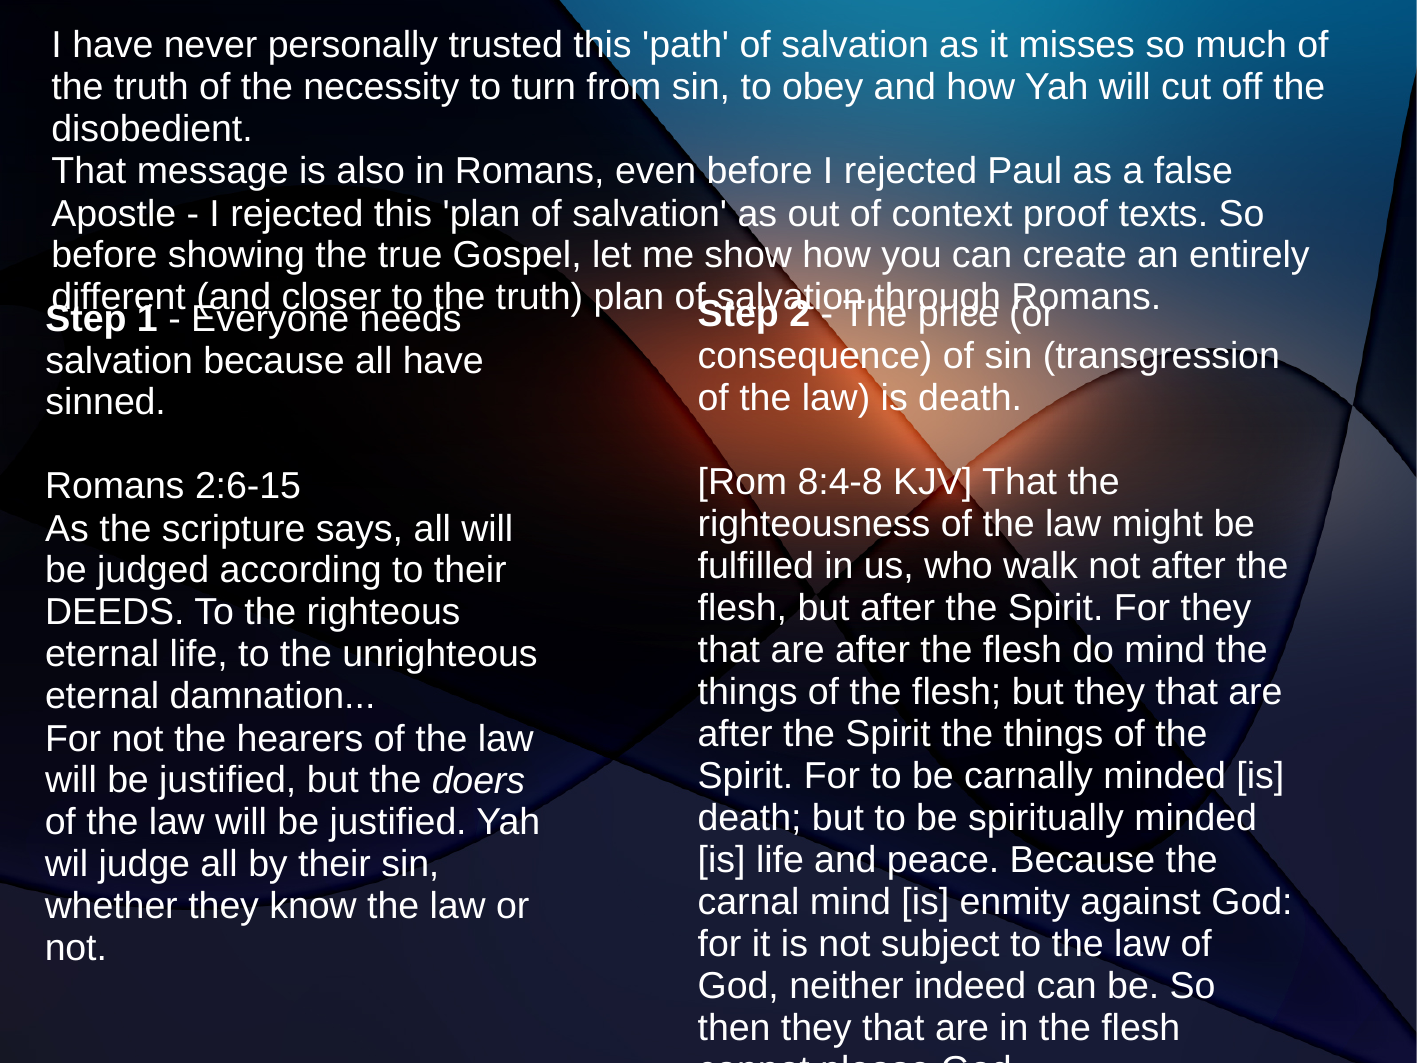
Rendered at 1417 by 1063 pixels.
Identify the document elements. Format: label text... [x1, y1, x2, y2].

picture [0, 0, 1417, 1063]
picture [947, 1059, 962, 1063]
text_box Step 2 - The price (or consequence) of sin (transgression of the law) is death. [Rom 8:4-8 KJV] That the righteousness of the law might be fulfilled in us, who walk not after the flesh, but after the Spirit. For they that are after the flesh do mind the things of the flesh; but they that are after the Spirit the things of the Spirit. For to be carnally minded [is] death; but to be spiritually minded [is] life and peace. Because the carnal mind [is] enmity against God: for it is not subject to the law of God, neither indeed can be. So then they that are in the flesh cannot please God. [682, 285, 1308, 911]
text_box I have never personally trusted this 'path' of salvation as it misses so much of the truth of the necessity to turn from sin, to obey and how Yah will cut off the disobedient. That message is also in Romans, even before I rejected Paul as a false Apostle - I rejected this 'plan of salvation' as out of context proof texts. So before showing the true Gospel, let me show how you can create an entirely different (and closer to the truth) plan of salvation through Romans. [36, 16, 1377, 269]
text_box Step 1 - Everyone needs salvation because all have sinned. Romans 2:6-15 As the scripture says, all will be judged according to their DEEDS. To the righteous eternal life, to the unrighteous eternal damnation... For not the hearers of the law will be justified, but the doers of the law will be justified. Yah wil judge all by their sin, whether they know the law or not. [30, 289, 580, 857]
